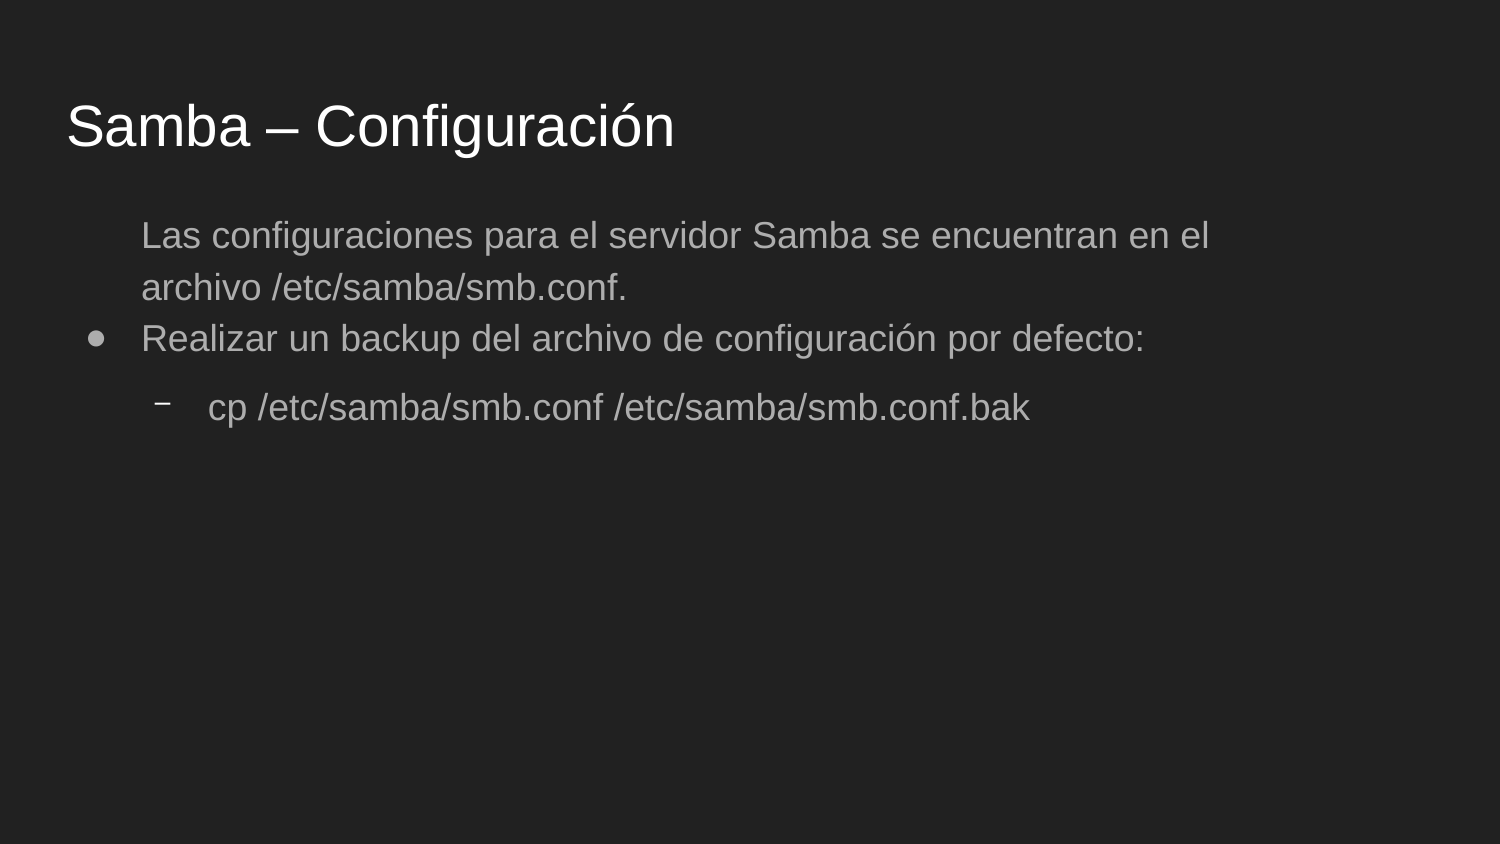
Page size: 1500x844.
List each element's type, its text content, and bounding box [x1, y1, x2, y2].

title Samba – Configuración [51, 72, 1449, 167]
list Las configuraciones para el servidor Samba se encuentran en el archivo /etc/samba/smb.conf. Realizar un backup del archivo de configuración por defecto: cp /etc/samba/smb.conf /etc/samba/smb.conf.bak [51, 189, 1261, 750]
